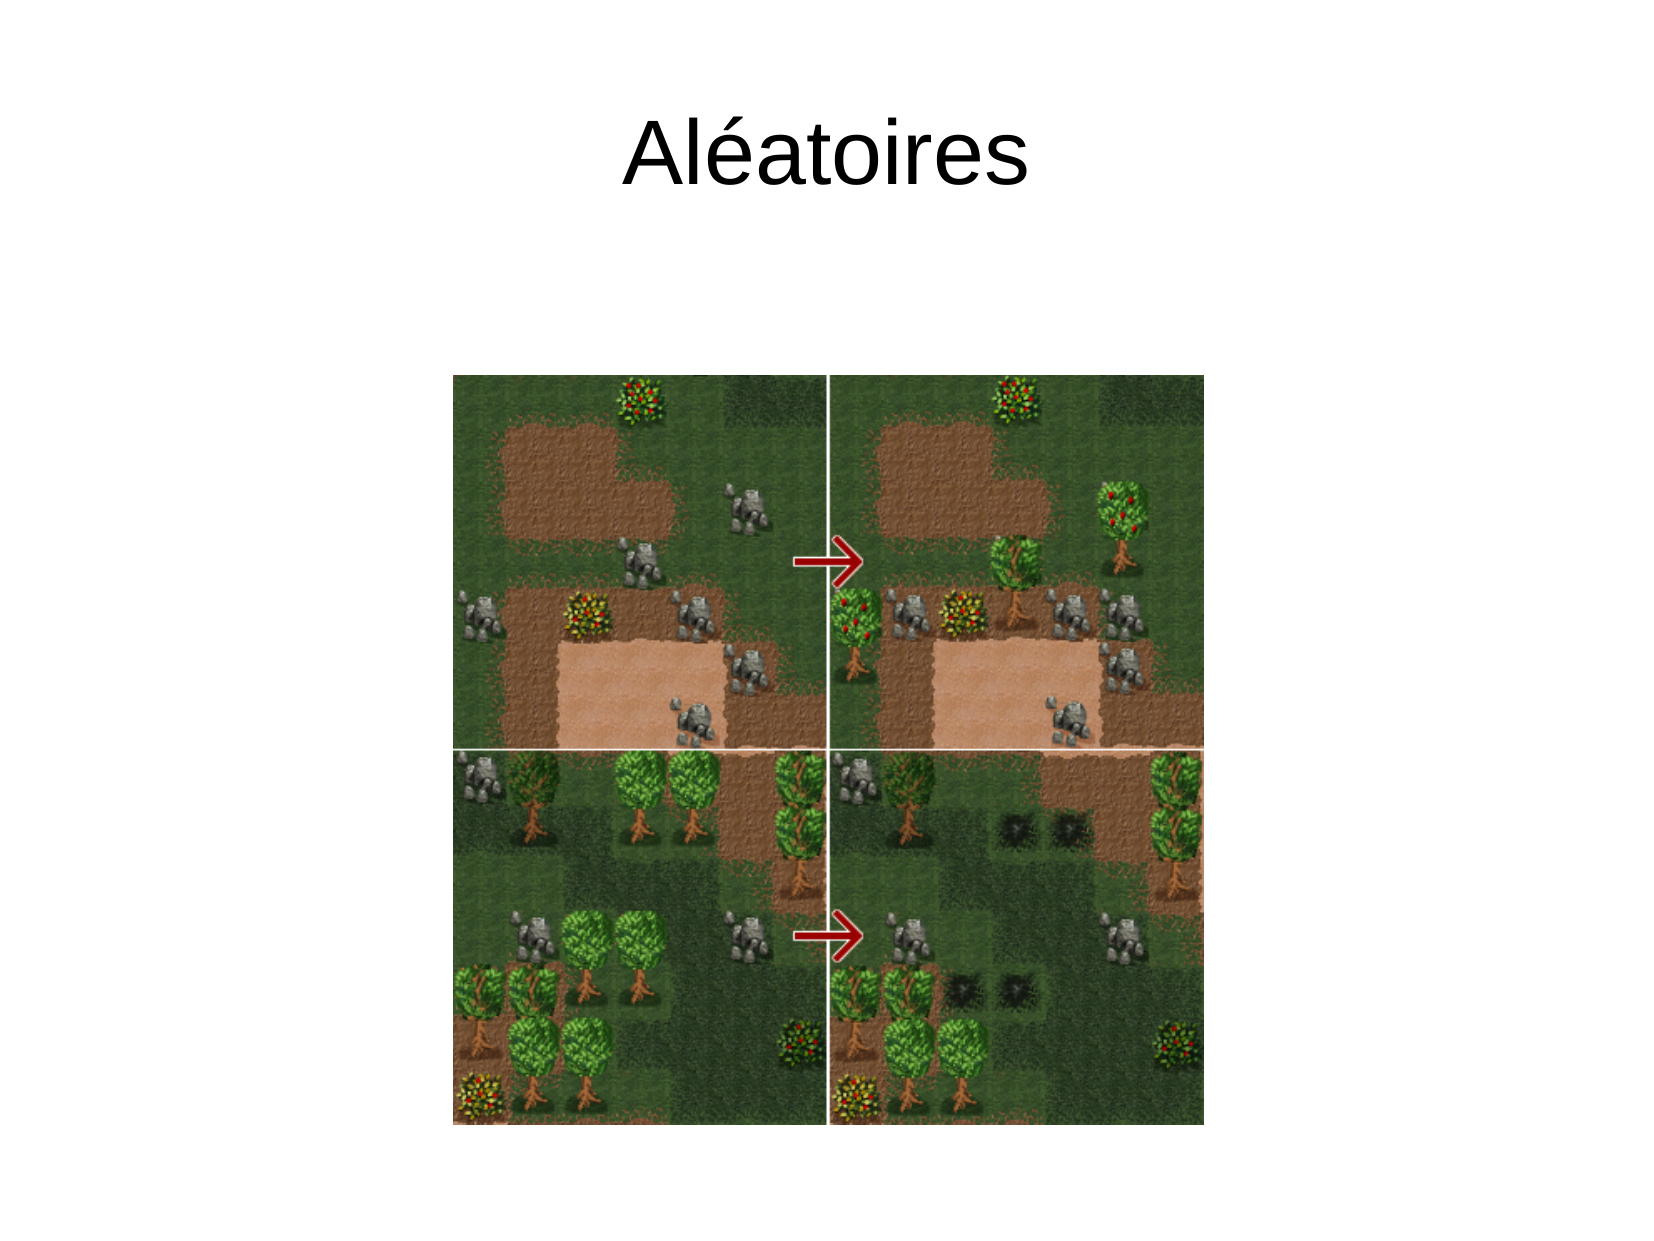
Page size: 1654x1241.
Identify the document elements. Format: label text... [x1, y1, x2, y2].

picture [453, 375, 1204, 1125]
title Aléatoires [82, 49, 1571, 257]
